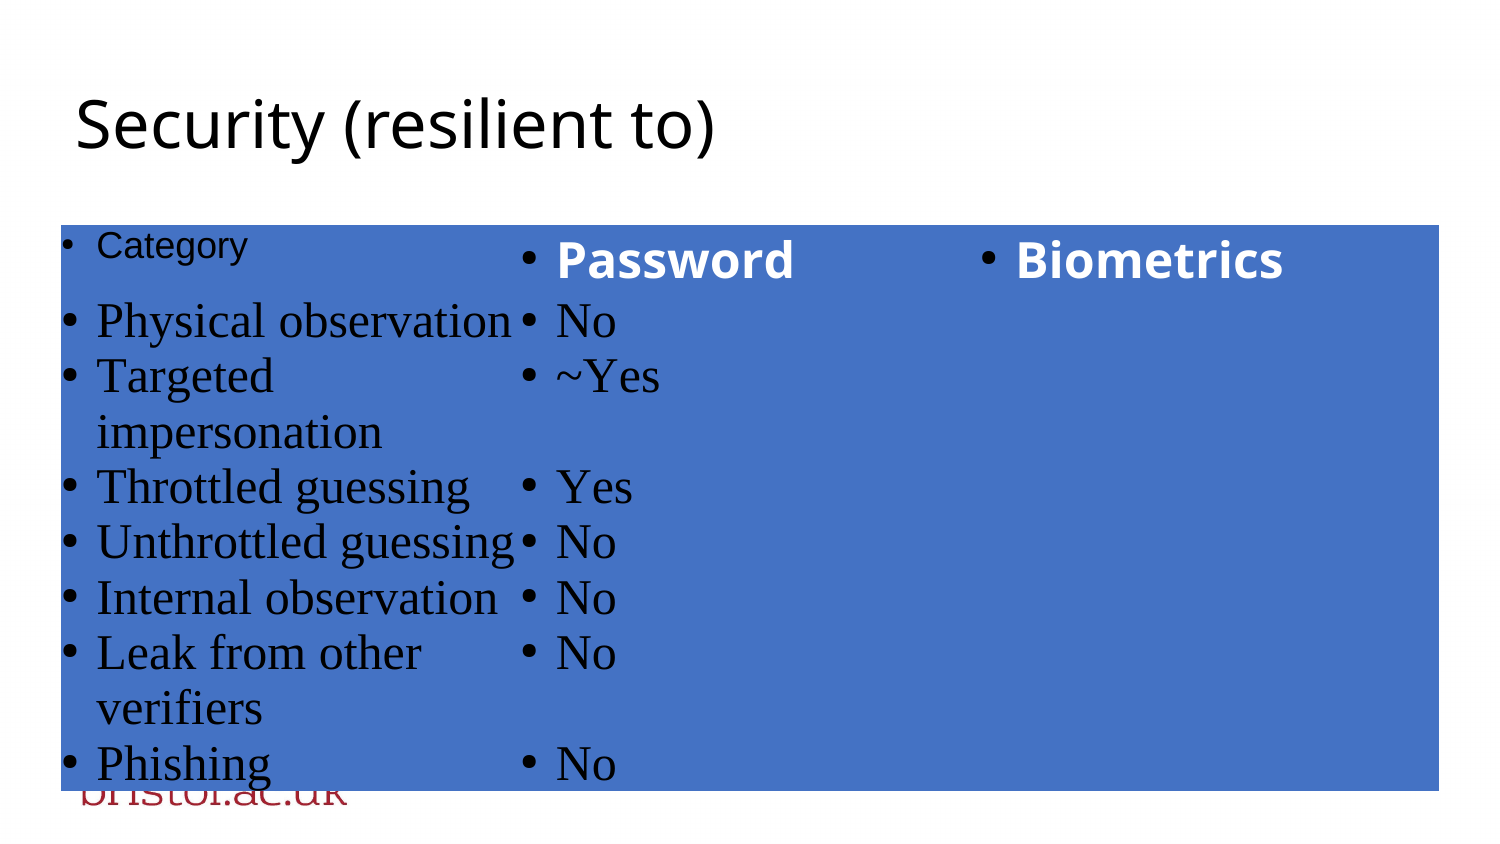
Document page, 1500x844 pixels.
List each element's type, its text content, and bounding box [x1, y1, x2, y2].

table_cell Phishing [61, 736, 520, 791]
table_cell [980, 348, 1439, 459]
table_cell [980, 570, 1439, 625]
table_cell [980, 293, 1439, 348]
table_cell Unthrottled guessing [61, 514, 520, 570]
title Security (resilient to) [60, 44, 1440, 209]
table_cell No [520, 293, 980, 348]
table_header Biometrics [980, 225, 1439, 293]
table_cell [980, 514, 1439, 570]
table_cell No [520, 514, 980, 570]
table_cell Yes [520, 459, 980, 514]
table_cell [980, 625, 1439, 736]
table_cell No [520, 625, 980, 736]
table_cell No [520, 570, 980, 625]
table_cell Internal observation [61, 570, 520, 625]
table_cell ~Yes [520, 348, 980, 459]
table_cell Physical observation [61, 293, 520, 348]
table_cell Throttled guessing [61, 459, 520, 514]
table_cell No [520, 736, 980, 791]
table_cell Leak from other verifiers [61, 625, 520, 736]
table_header Password [520, 225, 980, 293]
table_cell [980, 736, 1439, 791]
table_cell Targeted impersonation [61, 348, 520, 459]
table_cell [980, 459, 1439, 514]
table_header Category [61, 225, 520, 293]
